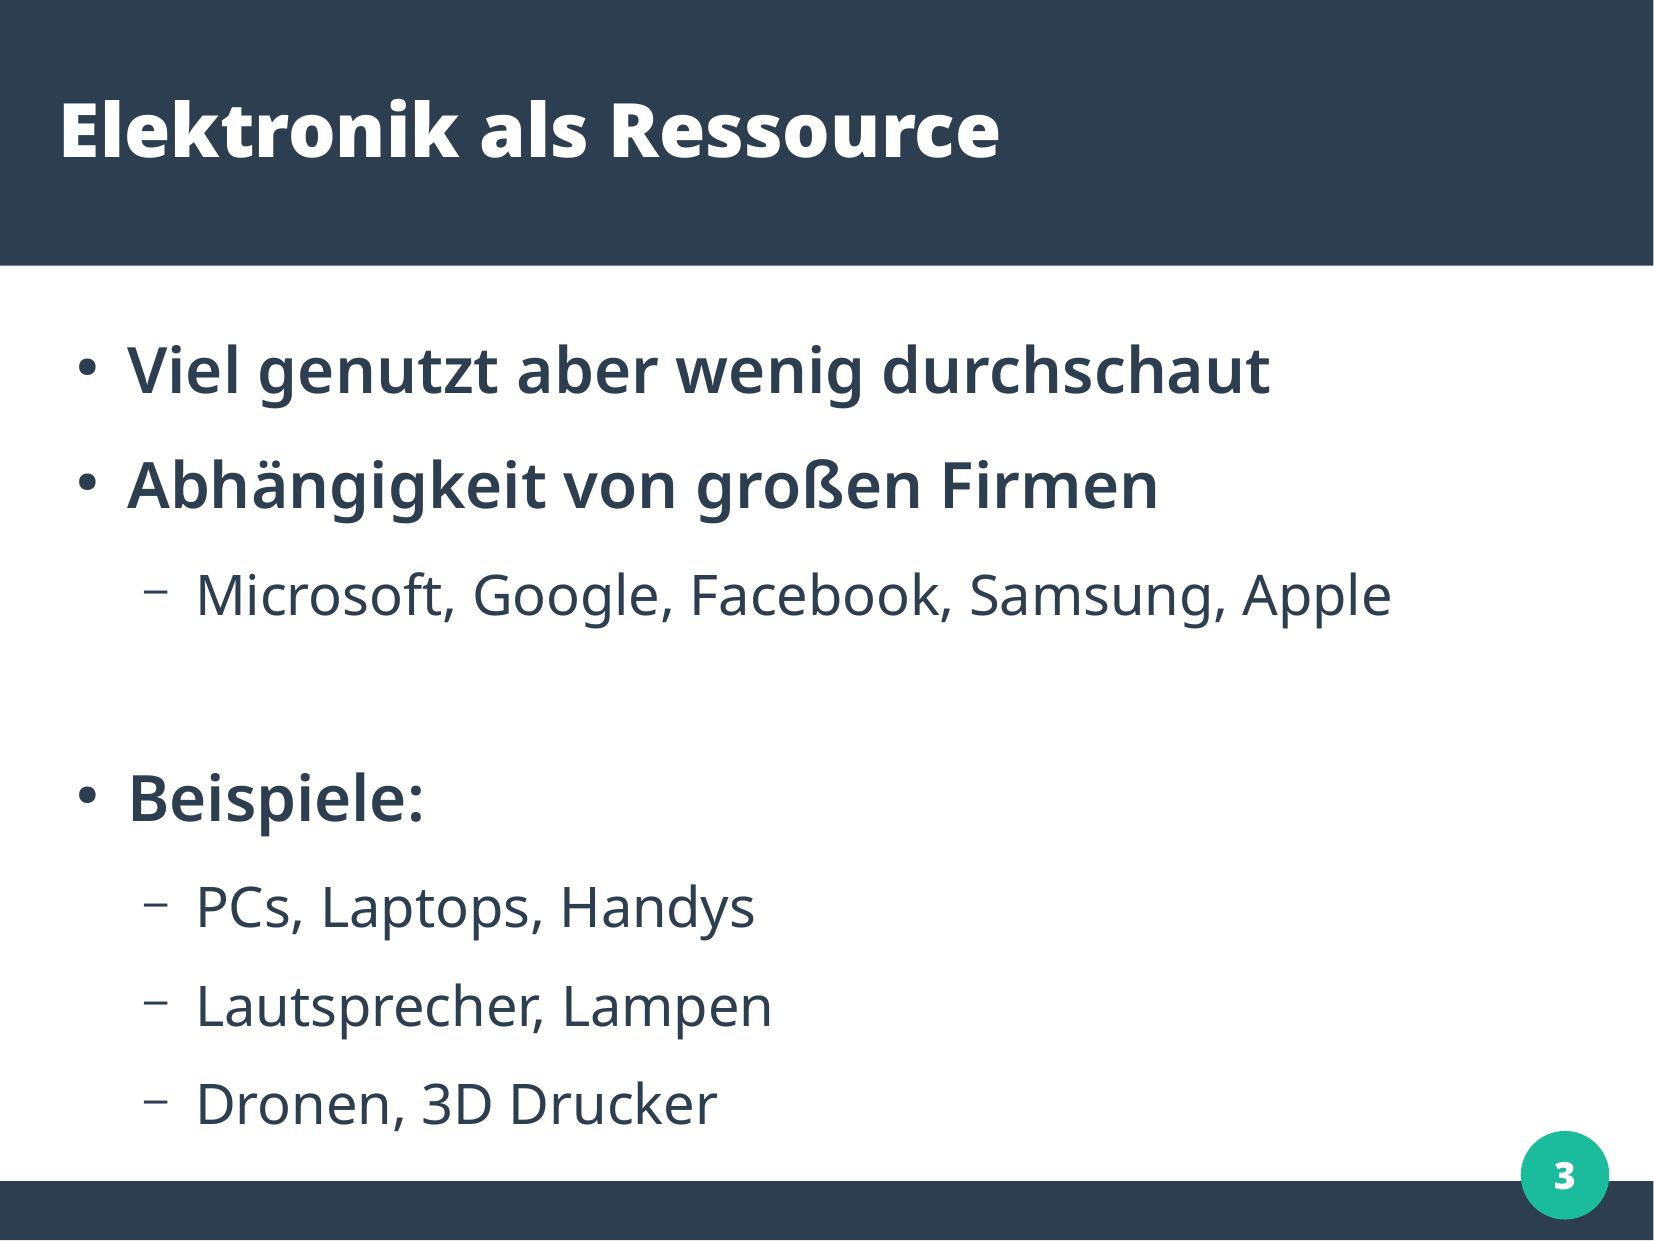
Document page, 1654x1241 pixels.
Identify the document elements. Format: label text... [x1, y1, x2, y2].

list Viel genutzt aber wenig durchschaut Abhängigkeit von großen Firmen Microsoft, Google, Facebook, Samsung, Apple Beispiele: PCs, Laptops, Handys Lautsprecher, Lampen Dronen, 3D Drucker [59, 324, 1595, 1152]
title Elektronik als Ressource [59, 49, 1595, 207]
